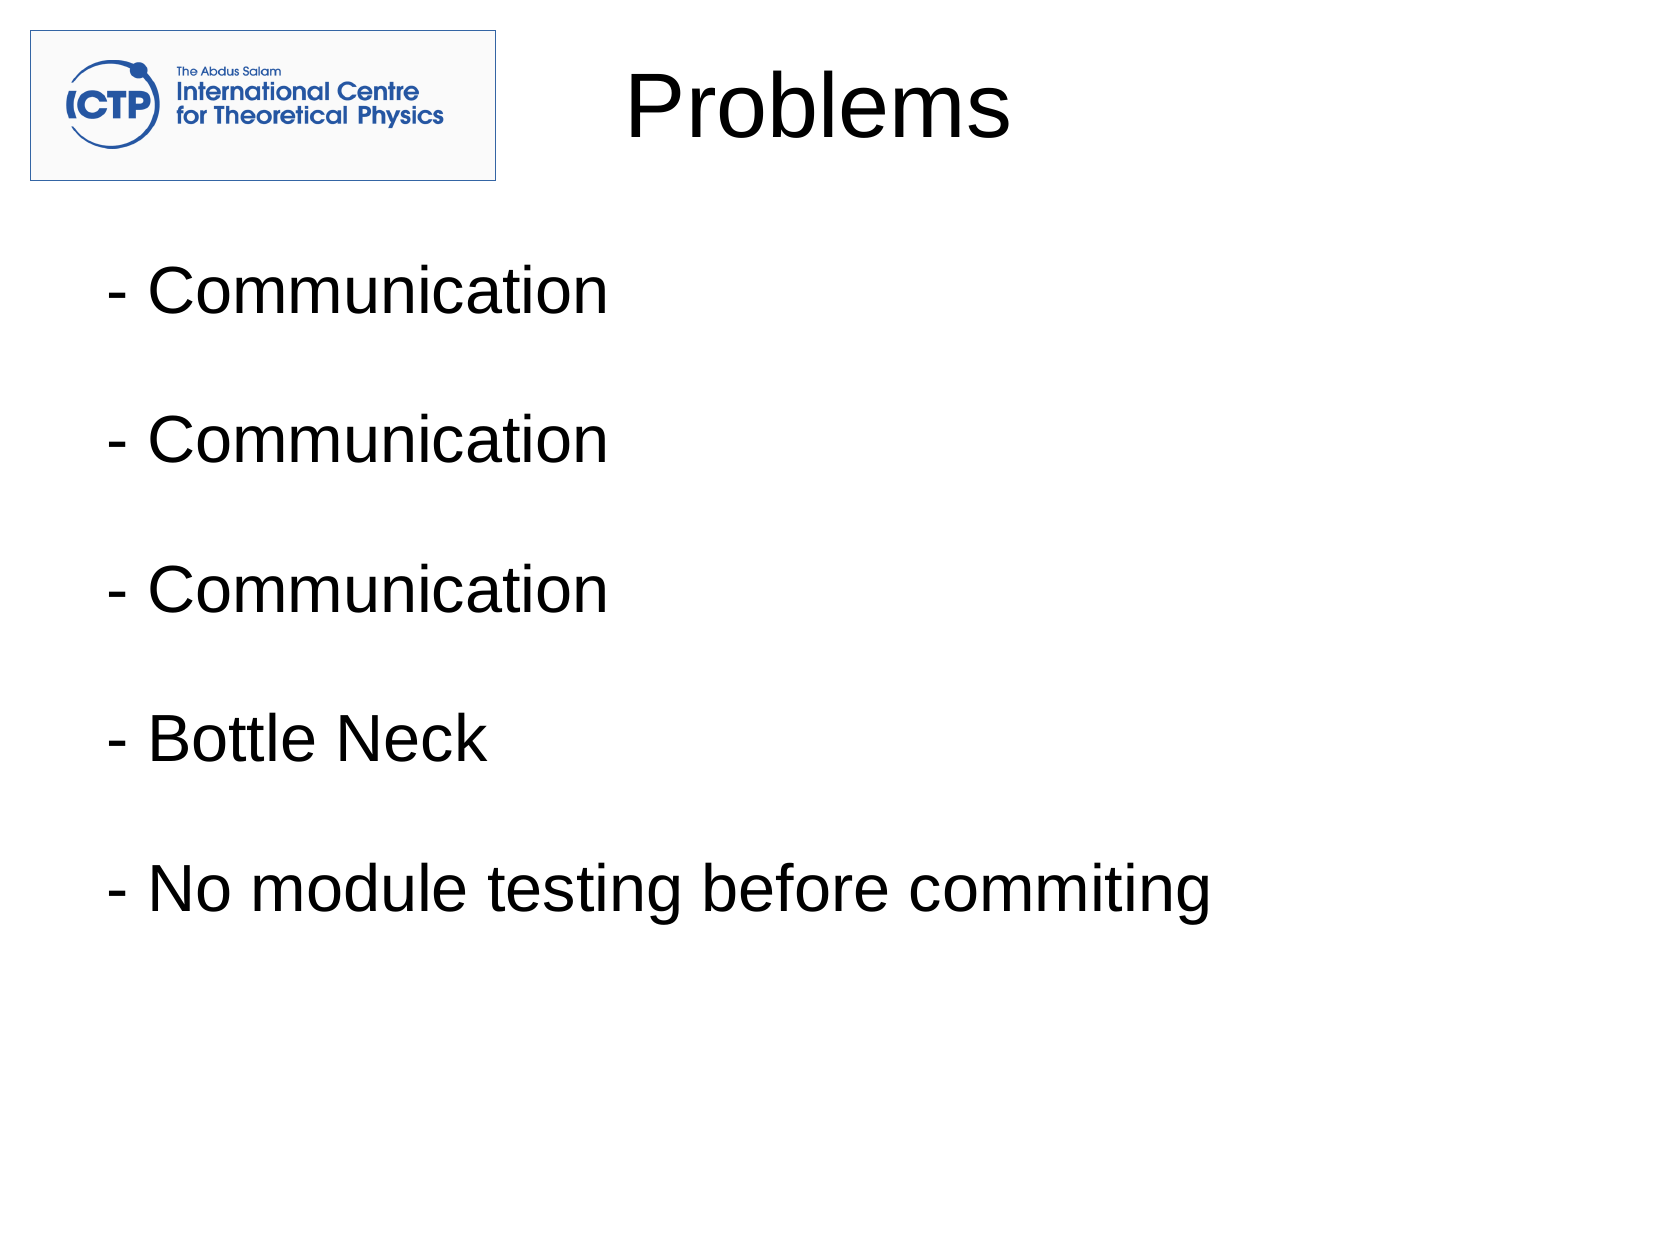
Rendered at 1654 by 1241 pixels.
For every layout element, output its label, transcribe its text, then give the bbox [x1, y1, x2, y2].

picture [30, 30, 496, 181]
text_box - Communication - Communication - Communication - Bottle Neck - No module testing before commiting [91, 245, 1489, 934]
text_box Problems [610, 47, 1028, 165]
